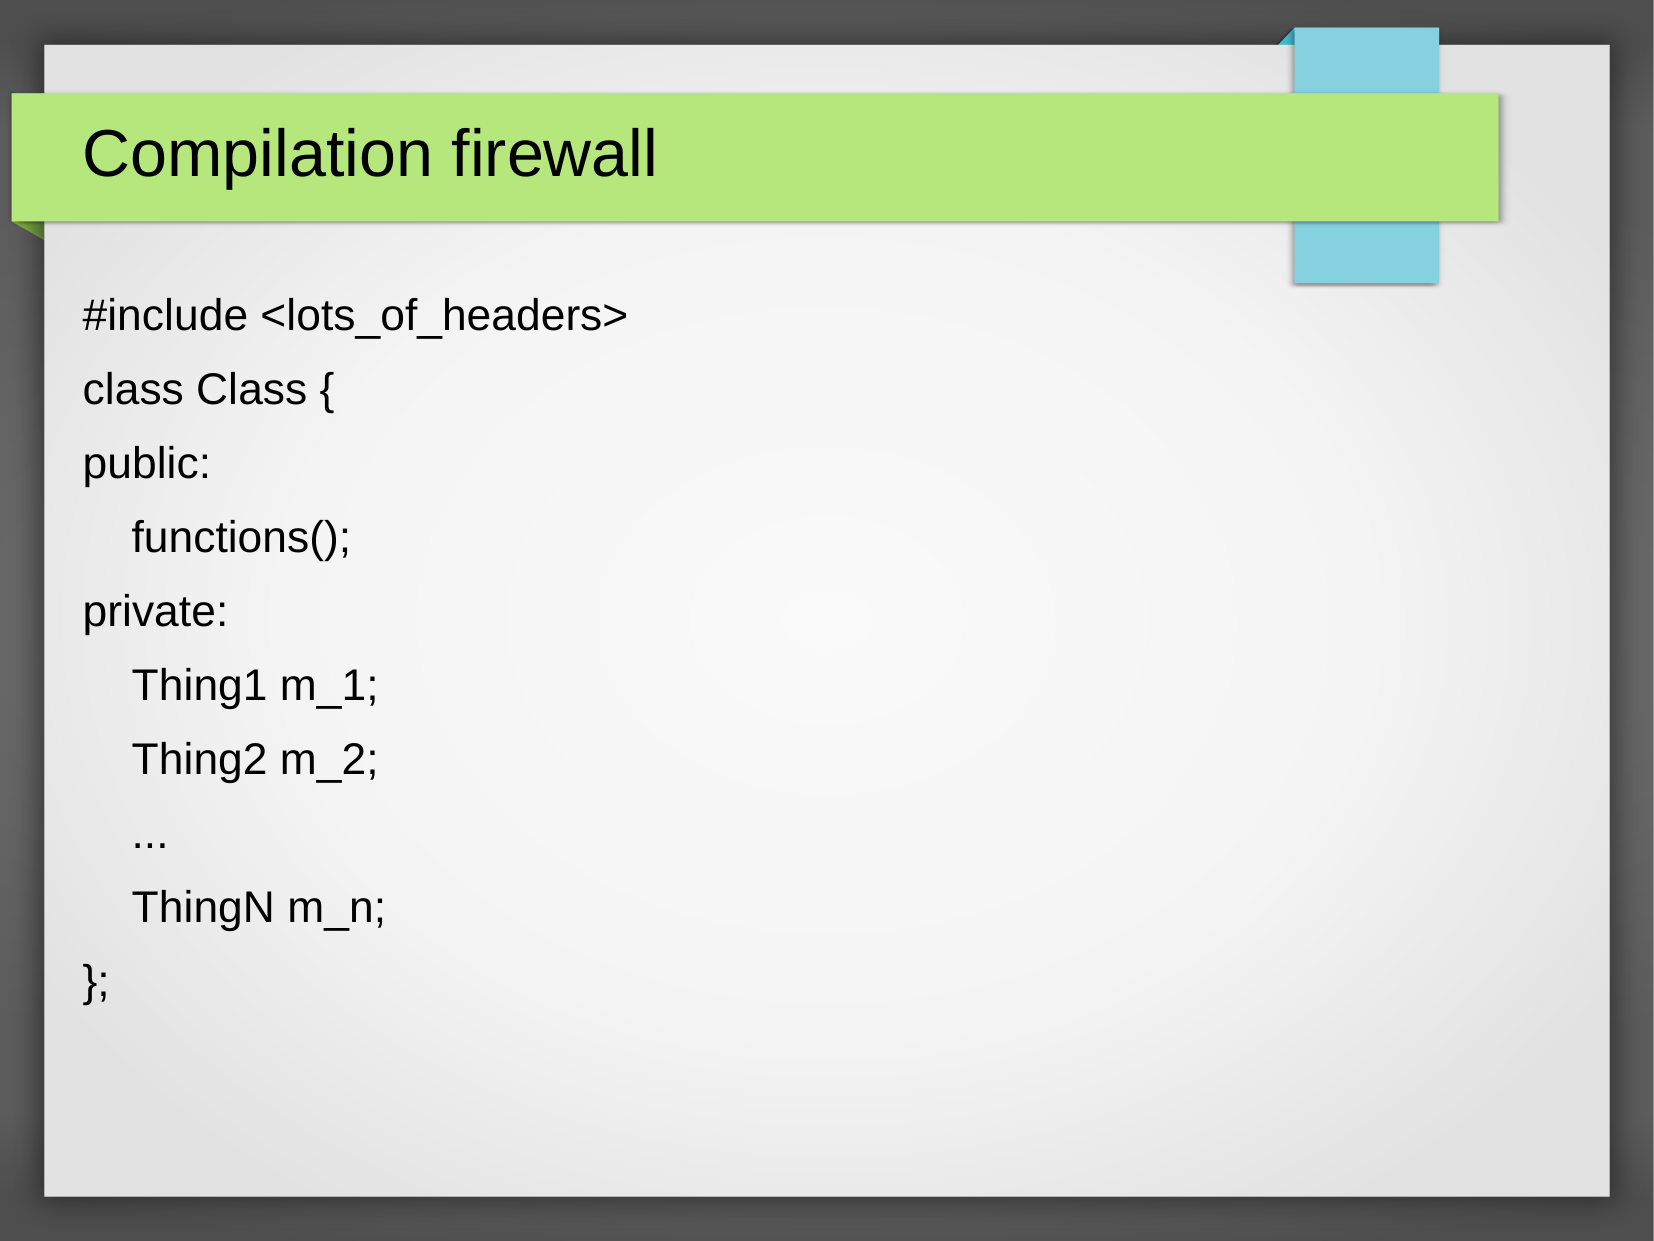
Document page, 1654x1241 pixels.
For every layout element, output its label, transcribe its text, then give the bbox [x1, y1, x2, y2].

title Compilation firewall [82, 41, 1571, 265]
picture [0, 0, 1654, 1241]
list #include <lots_of_headers> class Class { public: functions(); private: Thing1 m_1; Thing2 m_2; ... ThingN m_n; }; [82, 290, 1571, 1010]
